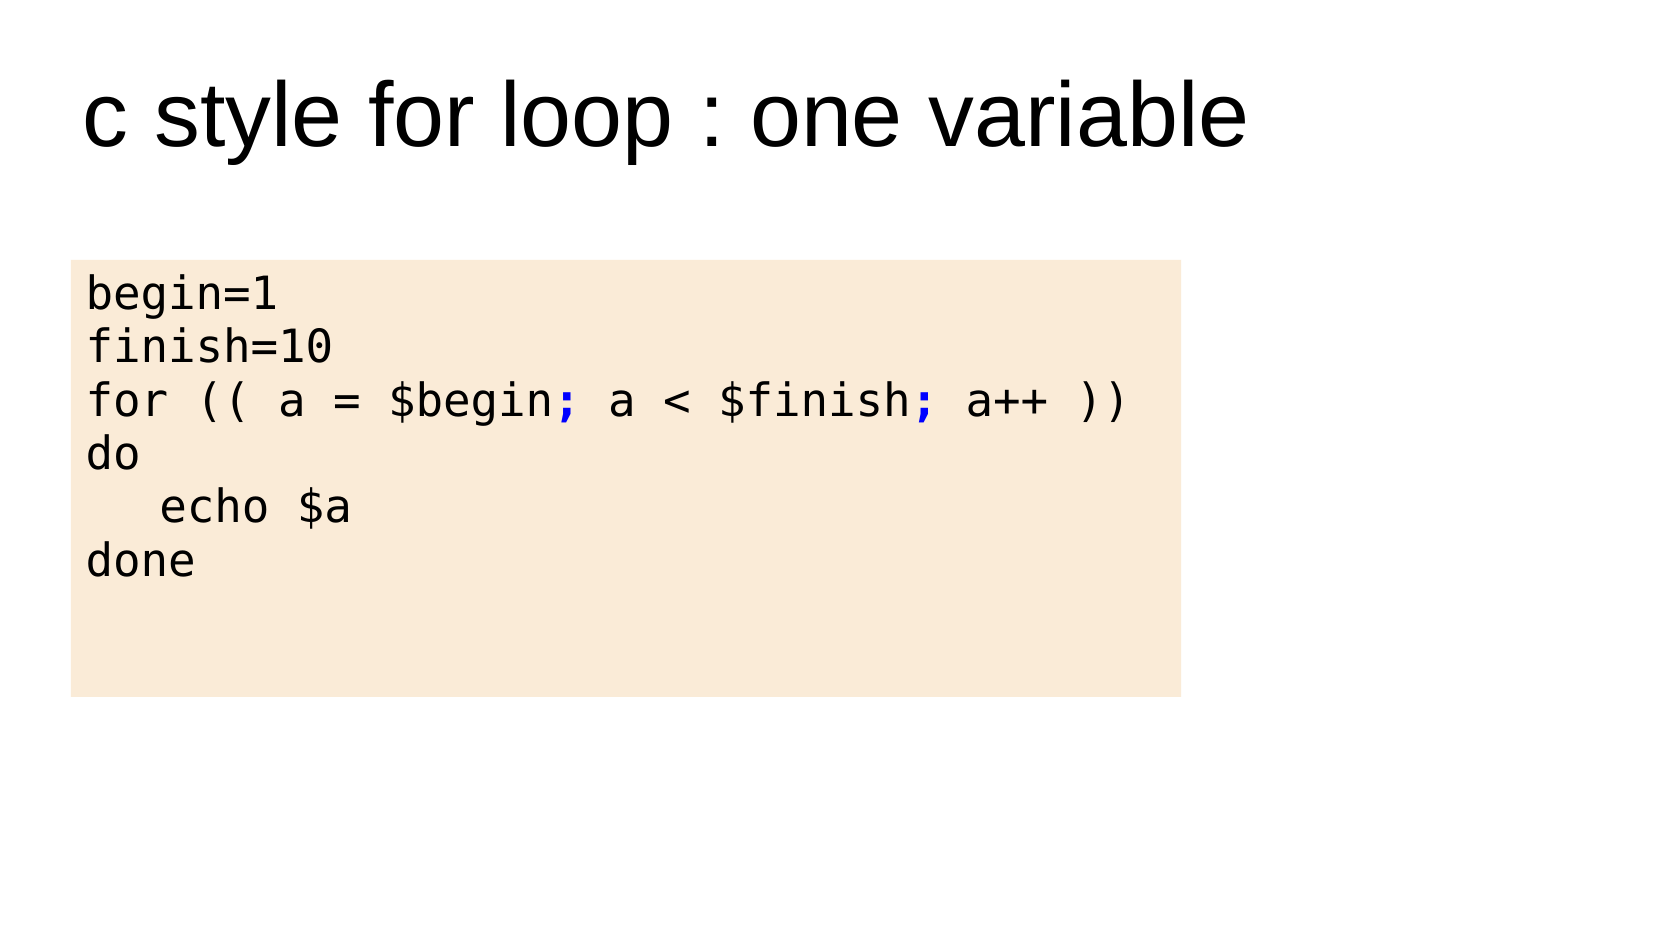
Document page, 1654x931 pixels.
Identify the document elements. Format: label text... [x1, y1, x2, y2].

text_box begin=1 finish=10 for (( a = $begin; a < $finish; a++ )) do echo $a done [70, 259, 1182, 697]
title c style for loop : one variable [82, 37, 1571, 193]
